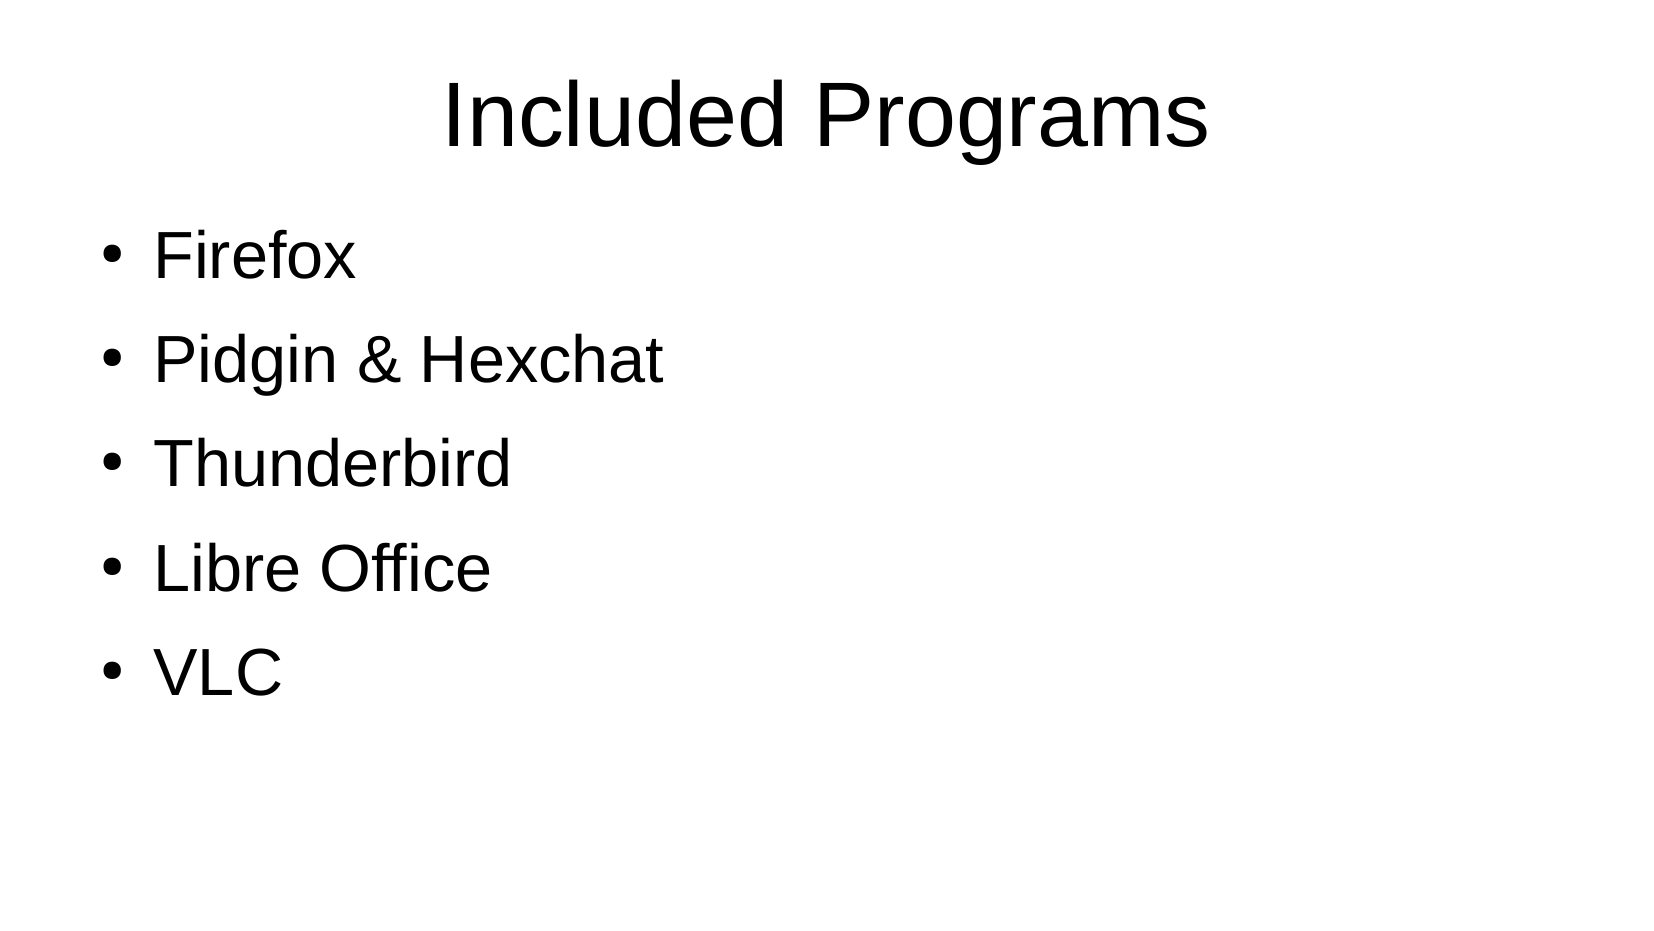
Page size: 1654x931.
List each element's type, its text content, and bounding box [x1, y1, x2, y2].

title Included Programs [82, 37, 1571, 193]
list Firefox Pidgin & Hexchat Thunderbird Libre Office VLC [82, 217, 1571, 758]
